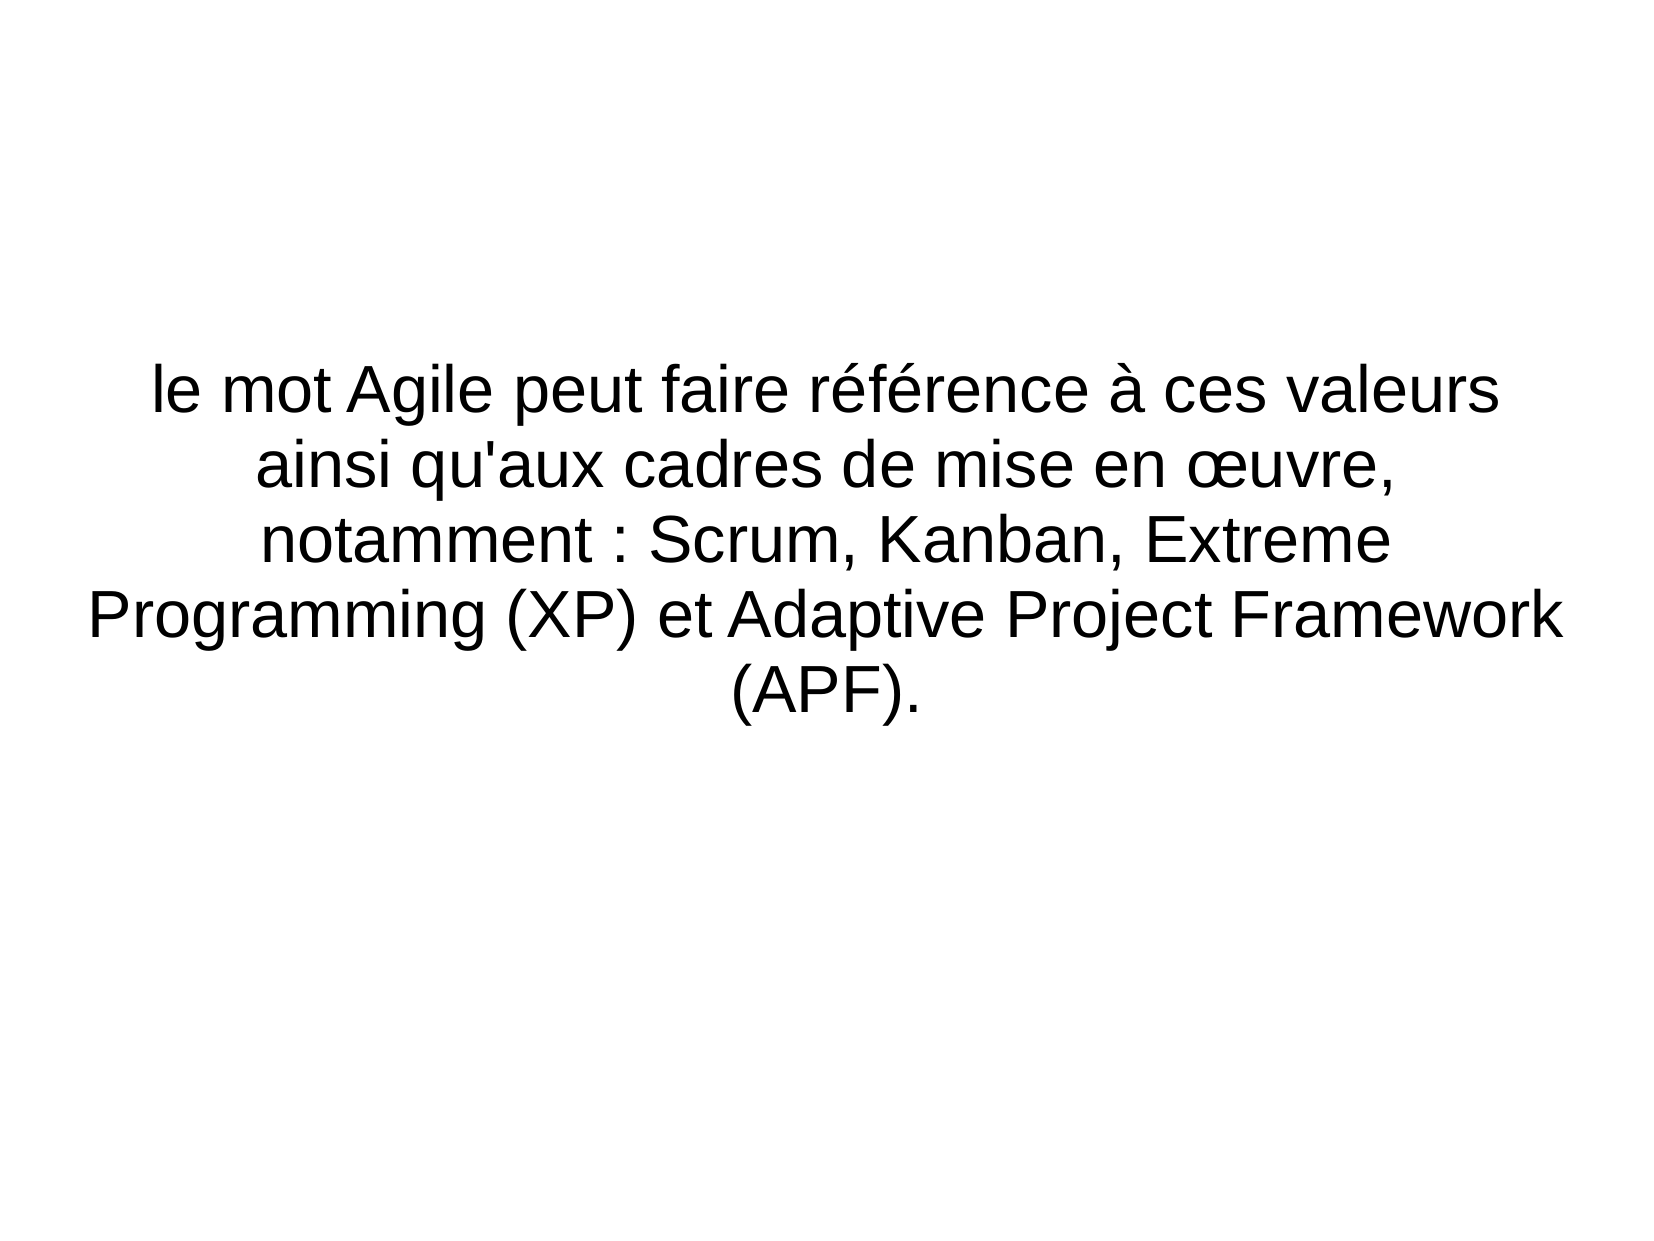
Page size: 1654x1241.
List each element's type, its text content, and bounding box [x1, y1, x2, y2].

subtitle le mot Agile peut faire référence à ces valeurs ainsi qu'aux cadres de mise en œuvre, notamment : Scrum, Kanban, Extreme Programming (XP) et Adaptive Project Framework (APF). [82, 35, 1571, 1193]
